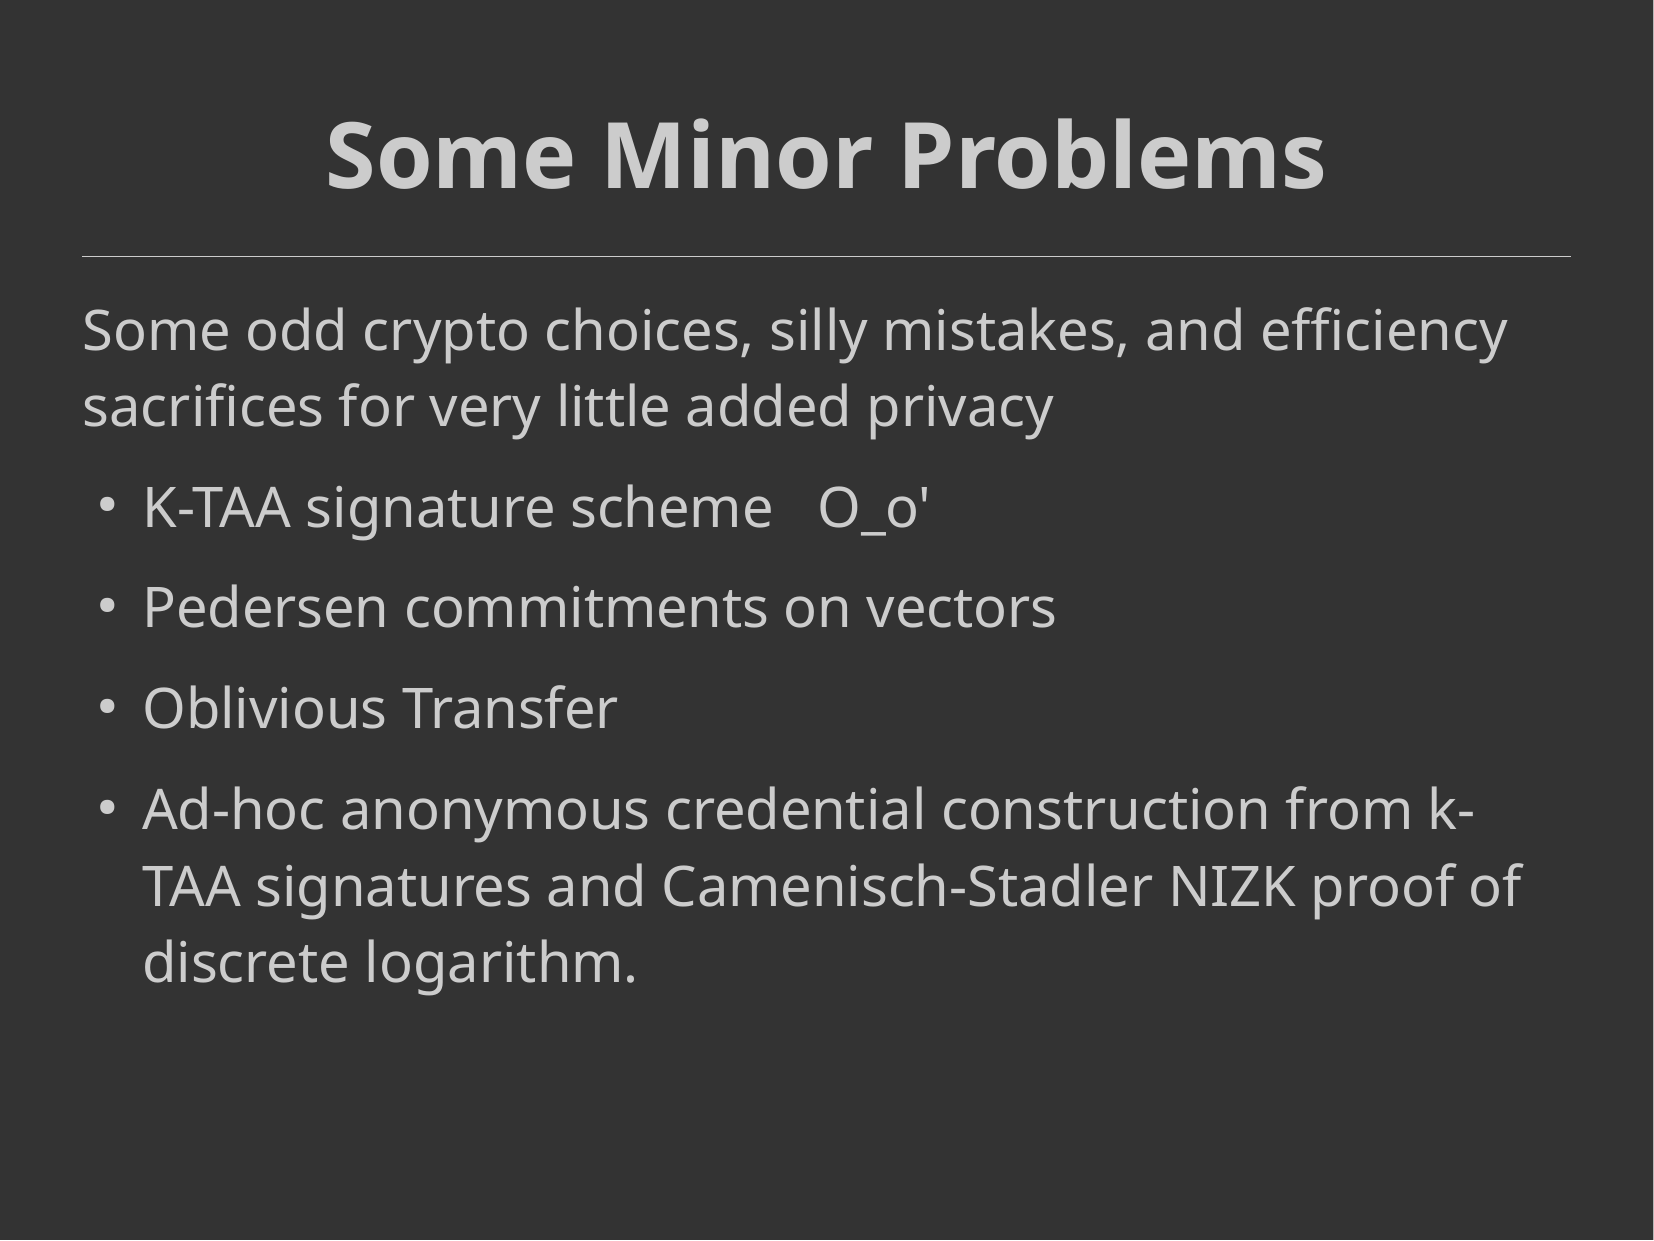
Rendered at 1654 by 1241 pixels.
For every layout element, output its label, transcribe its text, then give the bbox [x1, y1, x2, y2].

list Some odd crypto choices, silly mistakes, and efficiency sacrifices for very little added privacy K-TAA signature scheme O_o' Pedersen commitments on vectors Oblivious Transfer Ad-hoc anonymous credential construction from k-TAA signatures and Camenisch-Stadler NIZK proof of discrete logarithm. [82, 290, 1571, 1010]
title Some Minor Problems [82, 49, 1571, 257]
